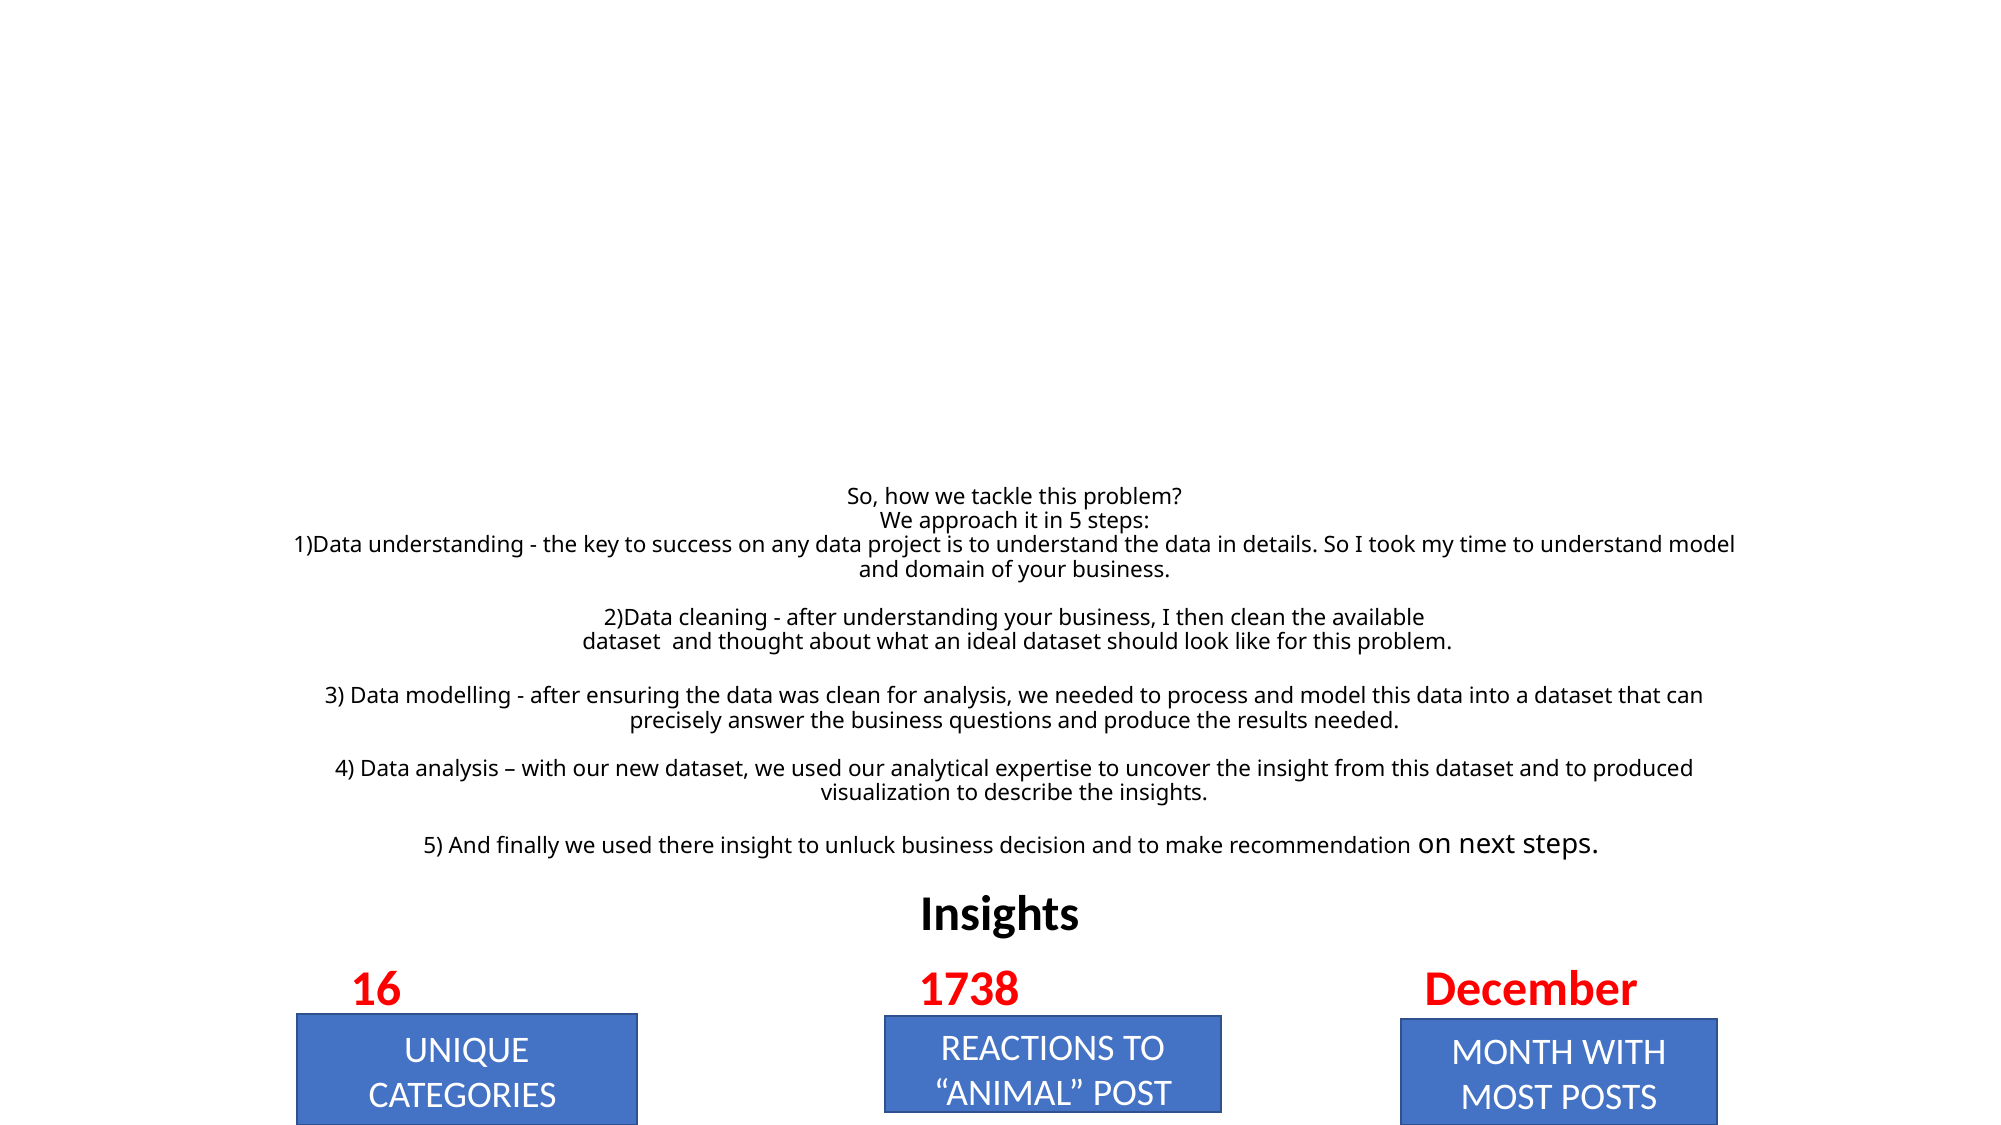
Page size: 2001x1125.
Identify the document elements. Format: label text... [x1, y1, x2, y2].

title So, how we tackle this problem? We approach it in 5 steps: 1)Data understanding - the key to success on any data project is to understand the data in details. So I took my time to understand model and domain of your business. 2)Data cleaning - after understanding your business, I then clean the available dataset and thought about what an ideal dataset should look like for this problem. 3) Data modelling - after ensuring the data was clean for analysis, we needed to process and model this data into a dataset that can precisely answer the business questions and produce the results needed. 4) Data analysis – with our new dataset, we used our analytical expertise to uncover the insight from this dataset and to produced visualization to describe the insights. 5) And finally we used there insight to unluck business decision and to make recommendation on next steps. [264, 475, 1765, 868]
subtitle Insights 16 1738 December [249, 879, 1750, 1125]
text_box MONTH WITH MOST POSTS [1401, 1019, 1717, 1125]
text_box UNIQUE CATEGORIES [297, 1014, 637, 1125]
text_box REACTIONS TO “ANIMAL” POST [885, 1016, 1221, 1112]
